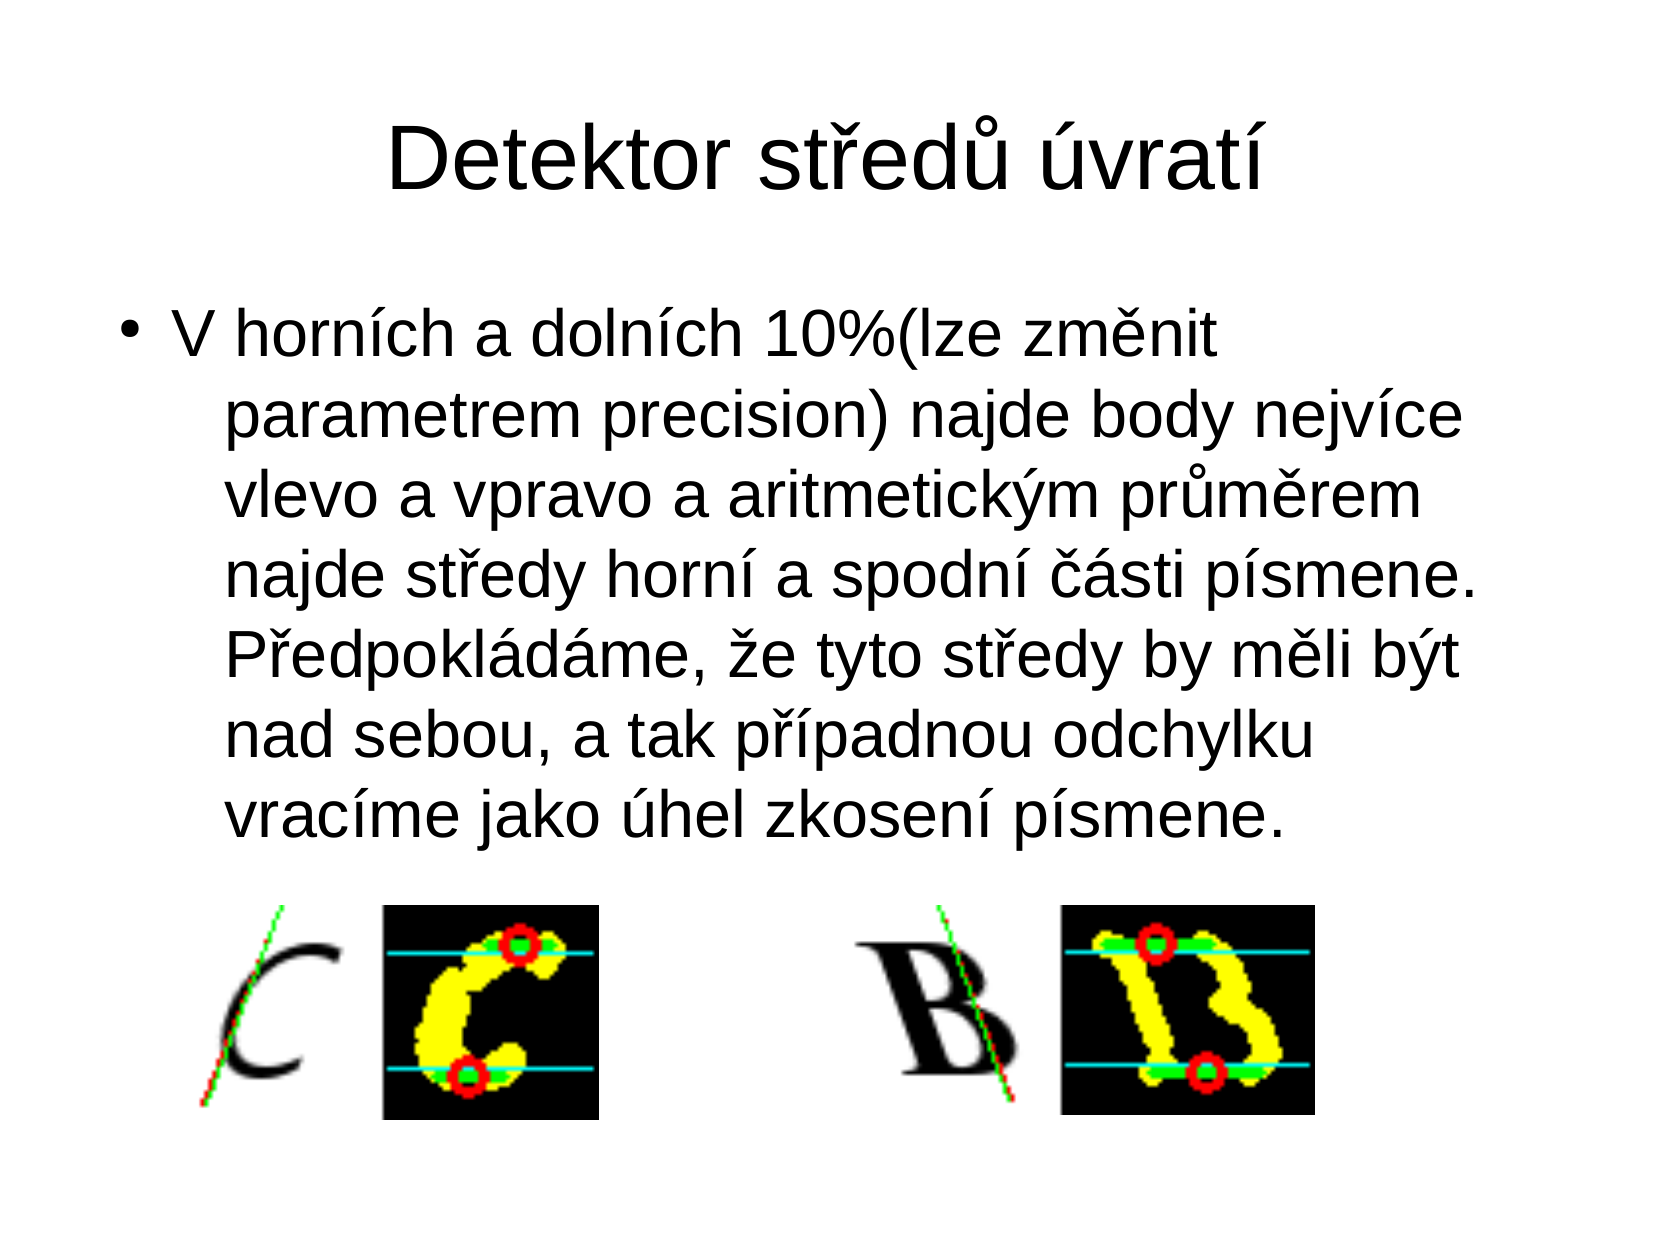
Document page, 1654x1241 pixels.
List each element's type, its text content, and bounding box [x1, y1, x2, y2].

list V horních a dolních 10%(lze změnit parametrem precision) najde body nejvíce vlevo a vpravo a aritmetickým průměrem najde středy horní a spodní části písmene. Předpokládáme, že tyto středy by měli být nad sebou, a tak případnou odchylku vracíme jako úhel zkosení písmene. [82, 290, 1571, 1109]
title Detektor středů úvratí [82, 49, 1571, 257]
picture [178, 905, 599, 1120]
picture [818, 905, 1315, 1115]
